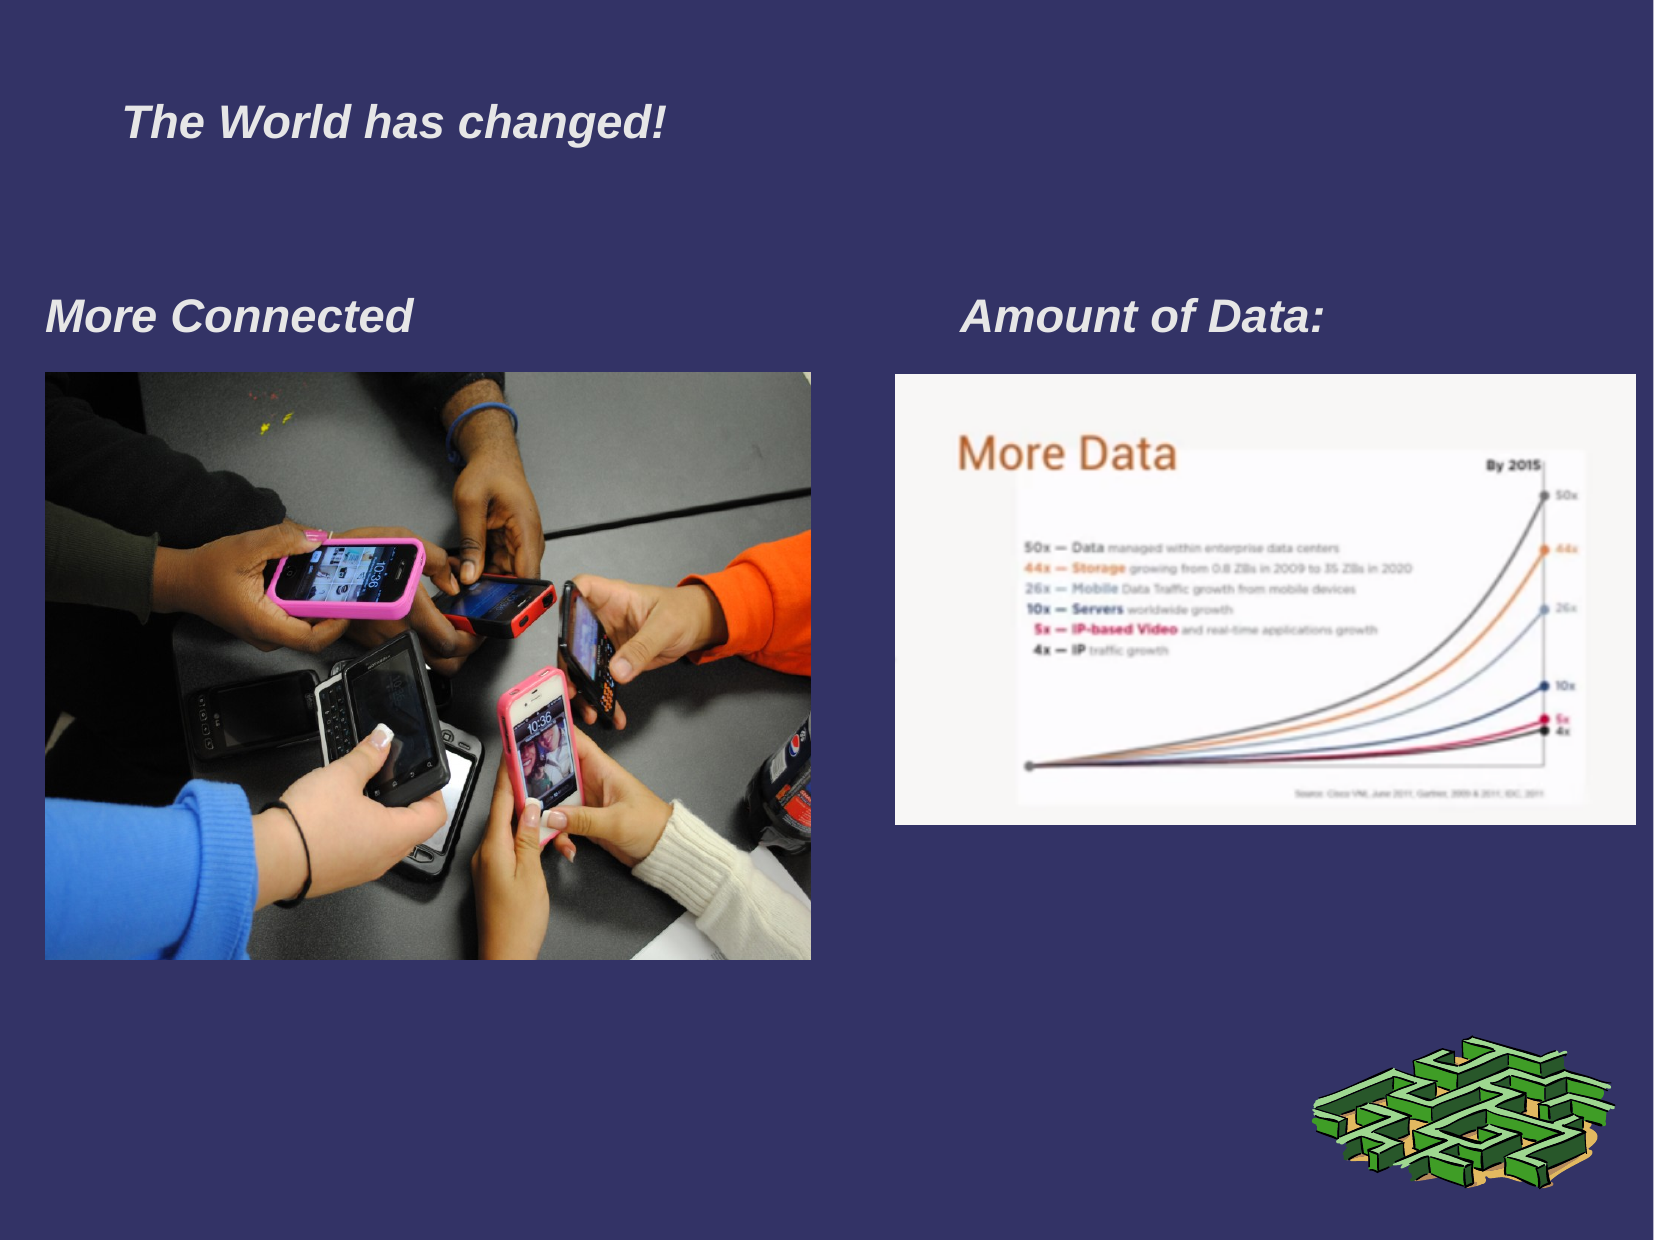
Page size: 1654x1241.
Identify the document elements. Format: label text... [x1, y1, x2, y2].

title More Connected [45, 212, 706, 421]
title The World has changed! [121, 19, 1534, 227]
title Amount of Data: [960, 212, 1621, 374]
picture [45, 372, 811, 961]
picture [895, 374, 1636, 825]
